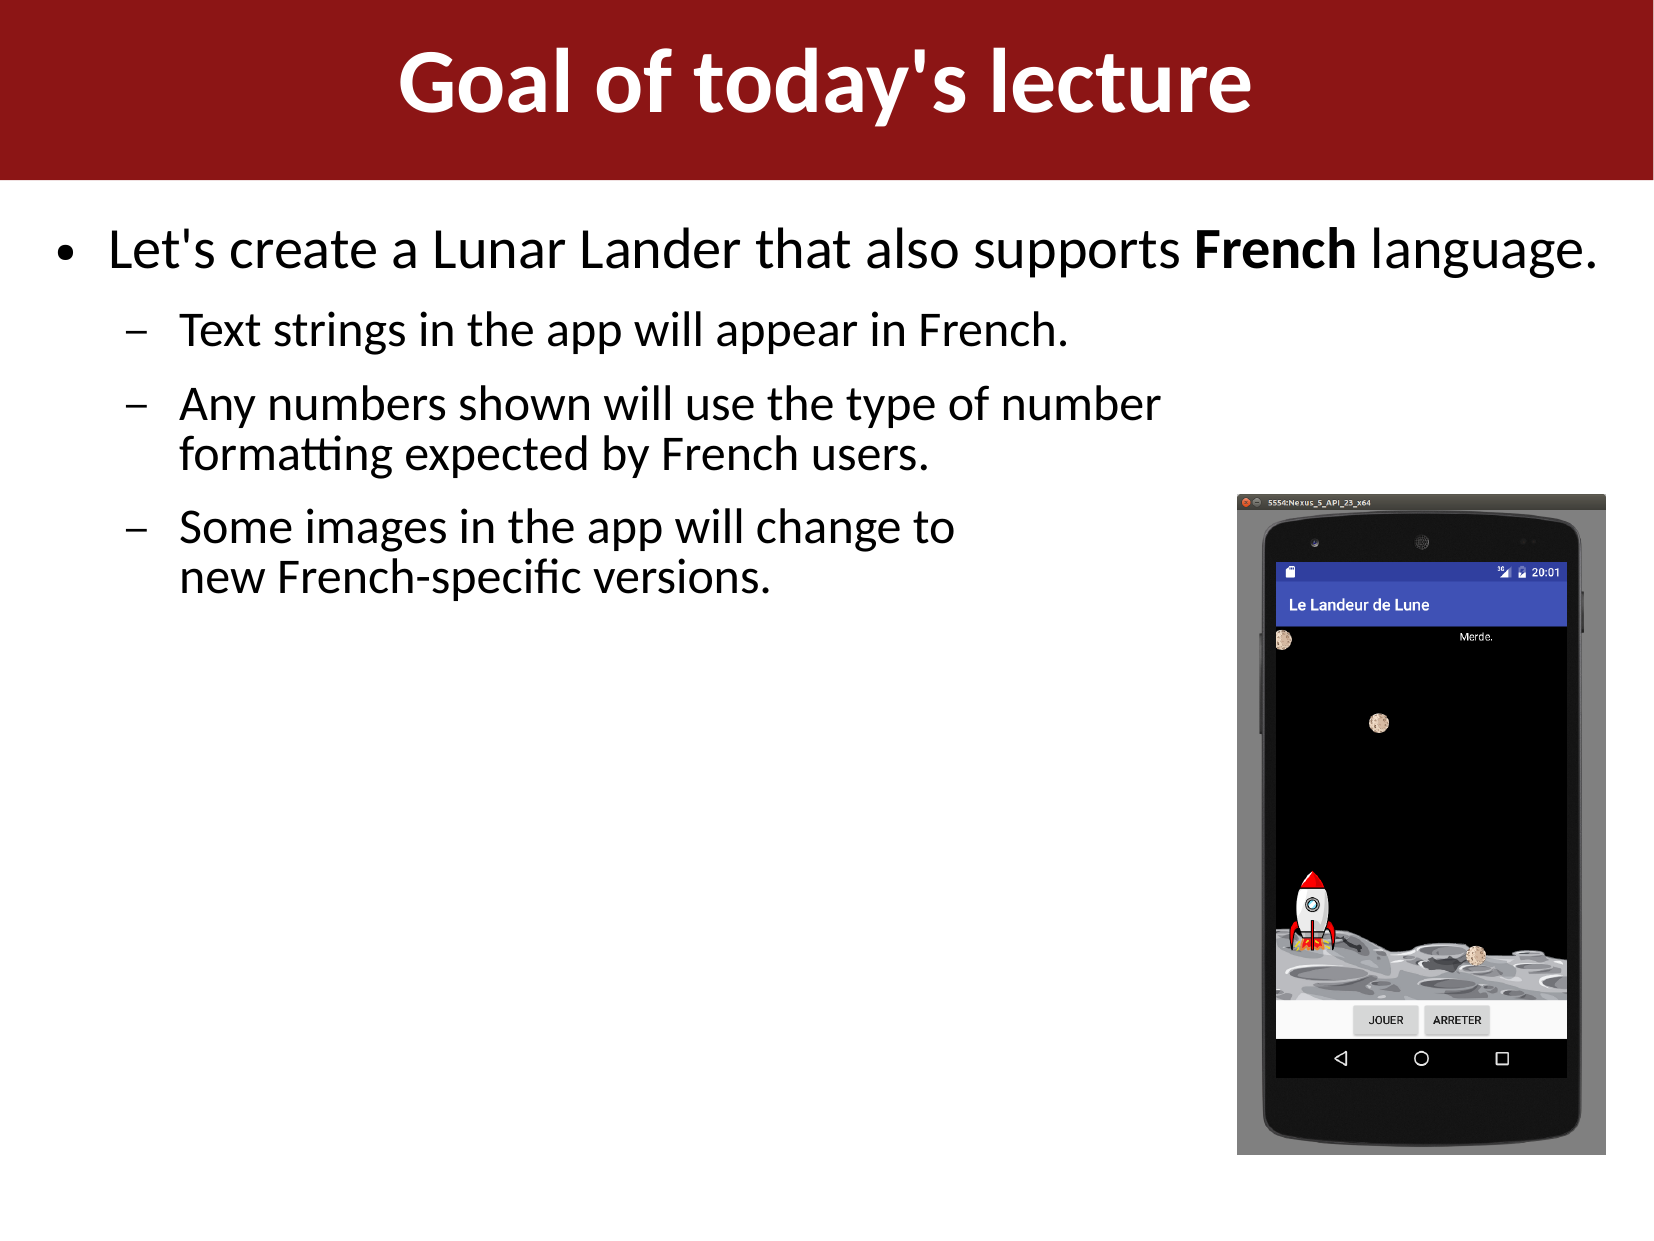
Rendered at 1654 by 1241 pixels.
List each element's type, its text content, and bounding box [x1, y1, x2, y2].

list Let's create a Lunar Lander that also supports French language. Text strings in the app will appear in French. Any numbers shown will use the type of number formatting expected by French users. Some images in the app will change to new French-specific versions. [37, 225, 1636, 1186]
title Goal of today's lecture [0, 0, 1654, 181]
picture [1237, 494, 1606, 1156]
